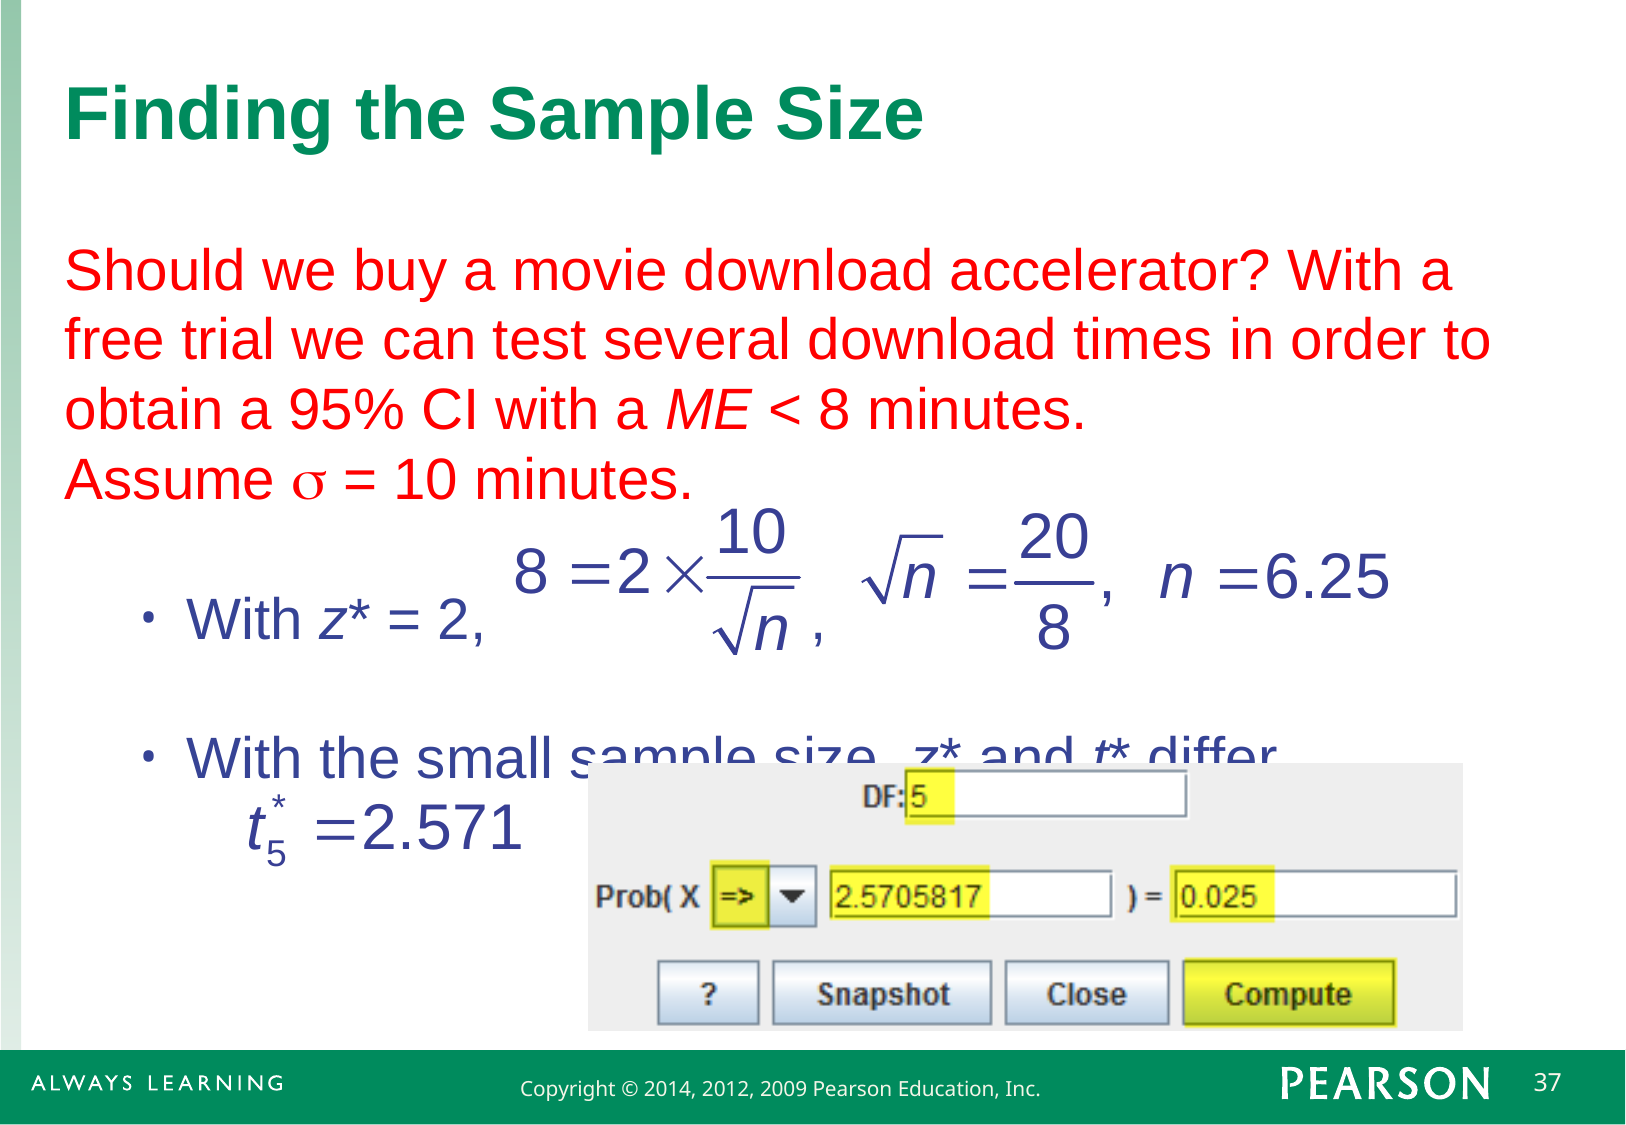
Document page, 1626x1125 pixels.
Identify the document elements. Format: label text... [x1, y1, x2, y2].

list Should we buy a movie download accelerator? With a free trial we can test several download times in order to obtain a 95% CI with a ME < 8 minutes. Assume  = 10 minutes. With z* = 2, , With the small sample size, z* and t* differ. [64, 231, 1560, 975]
title Finding the Sample Size [64, 64, 1560, 213]
chart [505, 491, 812, 669]
picture [588, 763, 1463, 1031]
chart [238, 779, 524, 882]
chart [850, 497, 1404, 664]
